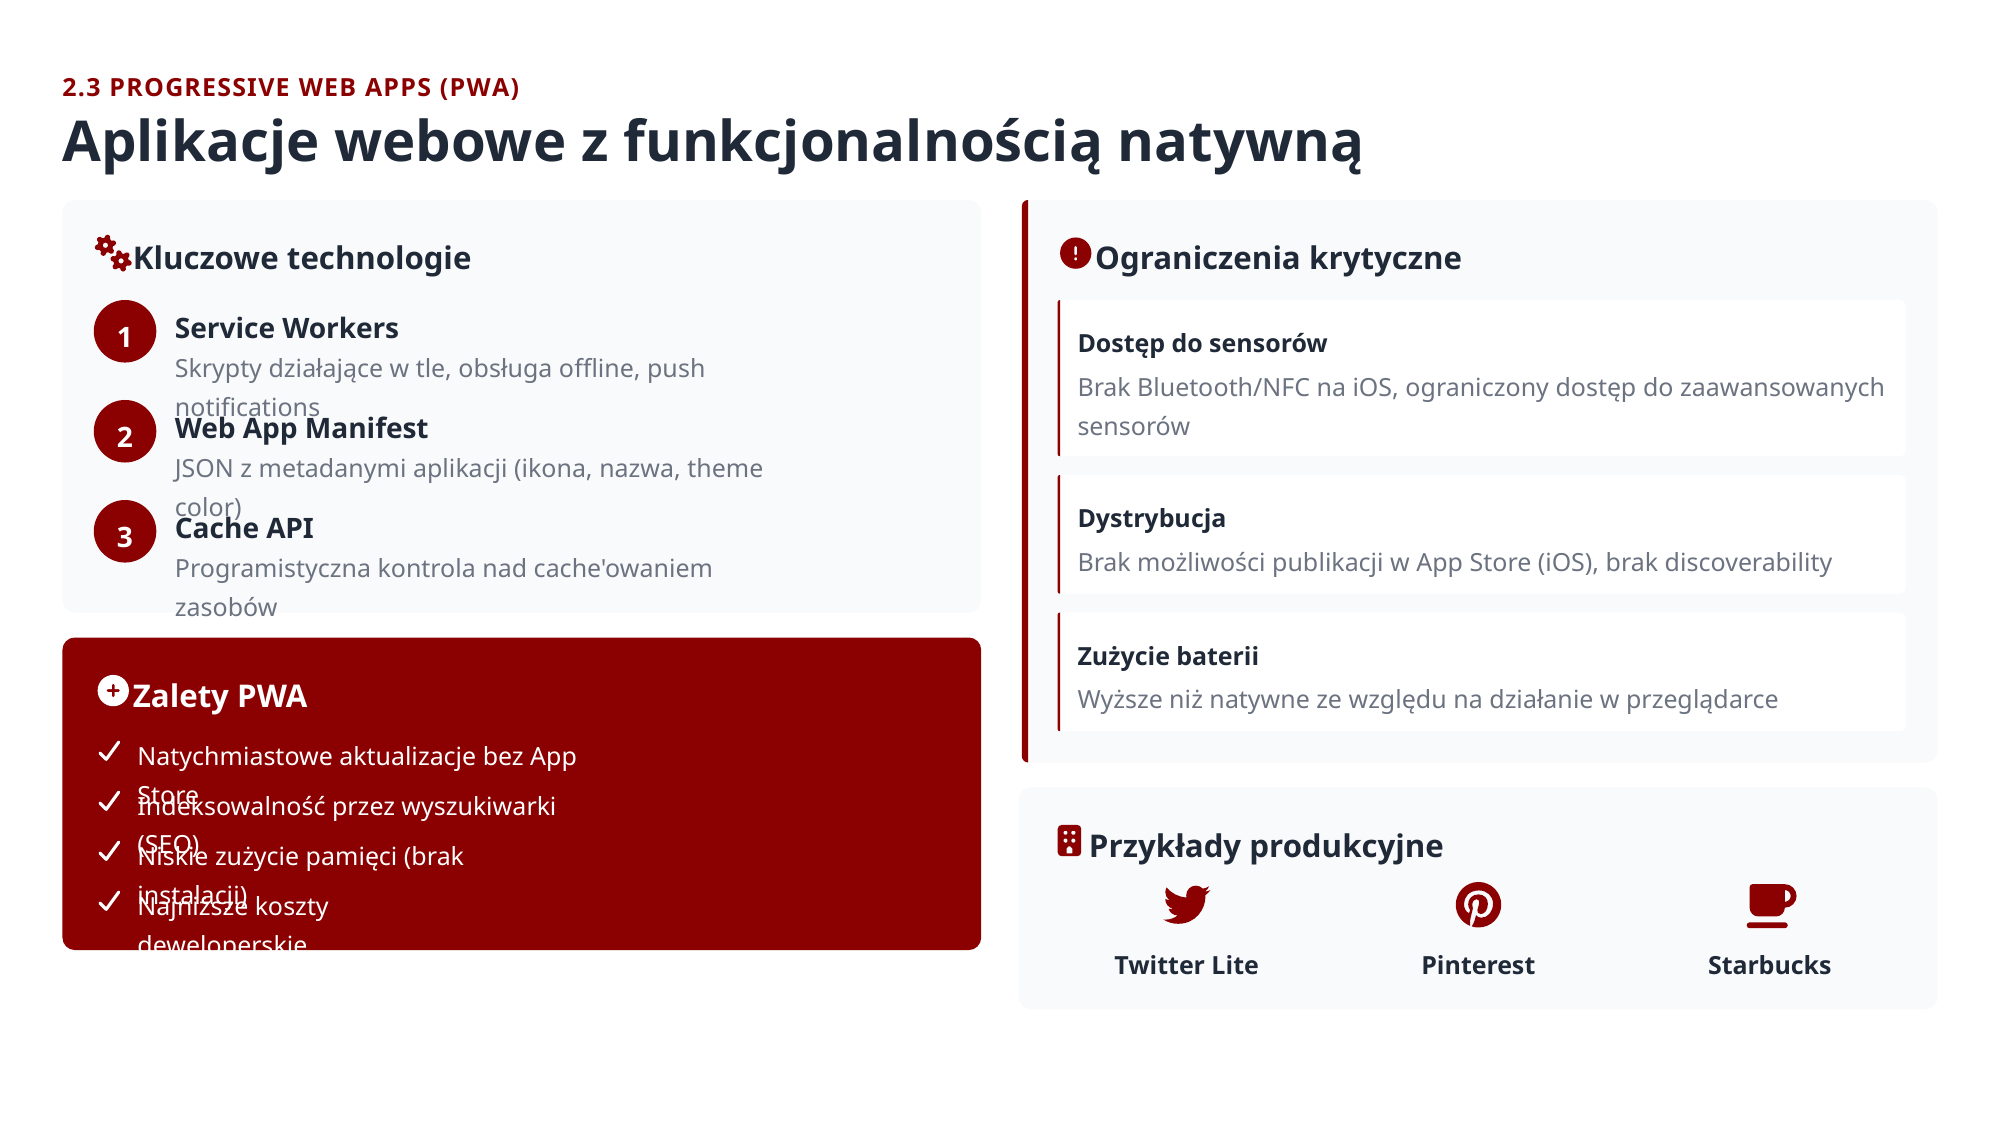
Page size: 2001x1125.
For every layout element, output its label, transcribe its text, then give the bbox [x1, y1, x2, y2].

text_box Twitter Lite [1044, 941, 1330, 978]
text_box Ograniczenia krytyczne [1095, 231, 1922, 275]
text_box [1018, 787, 1938, 1010]
text_box Programistyczna kontrola nad cache'owaniem zasobów [175, 544, 774, 581]
text_box [62, 199, 982, 613]
text_box Service Workers [175, 300, 809, 344]
text_box 3 [87, 500, 163, 563]
text_box Przykłady produkcyjne [1089, 819, 1922, 862]
text_box [1021, 199, 1938, 763]
text_box Natychmiastowe aktualizacje bez App Store [137, 731, 617, 769]
text_box Zalety PWA [133, 669, 966, 712]
text_box Wyższe niż natywne ze względu na działanie w przeglądarce [1077, 675, 1899, 713]
text_box Web App Manifest [175, 400, 800, 444]
text_box Aplikacje webowe z funkcjonalnością natywną [62, 112, 1966, 175]
text_box Zużycie baterii [1077, 631, 1899, 669]
text_box Pinterest [1335, 941, 1621, 978]
text_box [210, 942, 217, 951]
text_box Dostęp do sensorów [1077, 319, 1899, 356]
text_box [216, 604, 223, 613]
text_box Skrypty działające w tle, obsługa offline, push notifications [175, 344, 808, 381]
text_box Kluczowe technologie [133, 231, 966, 275]
text_box [225, 942, 233, 951]
text_box Najniższe koszty deweloperskie [137, 881, 483, 919]
text_box Brak możliwości publikacji w App Store (iOS), brak discoverability [1077, 537, 1899, 575]
text_box 2.3 PROGRESSIVE WEB APPS (PWA) [62, 62, 1950, 100]
text_box JSON z metadanymi aplikacji (ikona, nazwa, theme color) [175, 444, 798, 481]
text_box Cache API [175, 500, 775, 544]
text_box 1 [87, 300, 163, 363]
text_box Dystrybucja [1077, 494, 1899, 531]
text_box Brak Bluetooth/NFC na iOS, ograniczony dostęp do zaawansowanych sensorów [1077, 362, 1899, 438]
text_box [247, 604, 254, 613]
text_box Indeksowalność przez wyszukiwarki (SEO) [137, 781, 606, 819]
text_box [141, 942, 148, 951]
text_box [231, 604, 239, 613]
text_box Niskie zużycie pamięci (brak instalacji) [137, 831, 559, 869]
text_box Starbucks [1627, 941, 1913, 978]
text_box [62, 637, 982, 951]
text_box 2 [87, 400, 163, 463]
